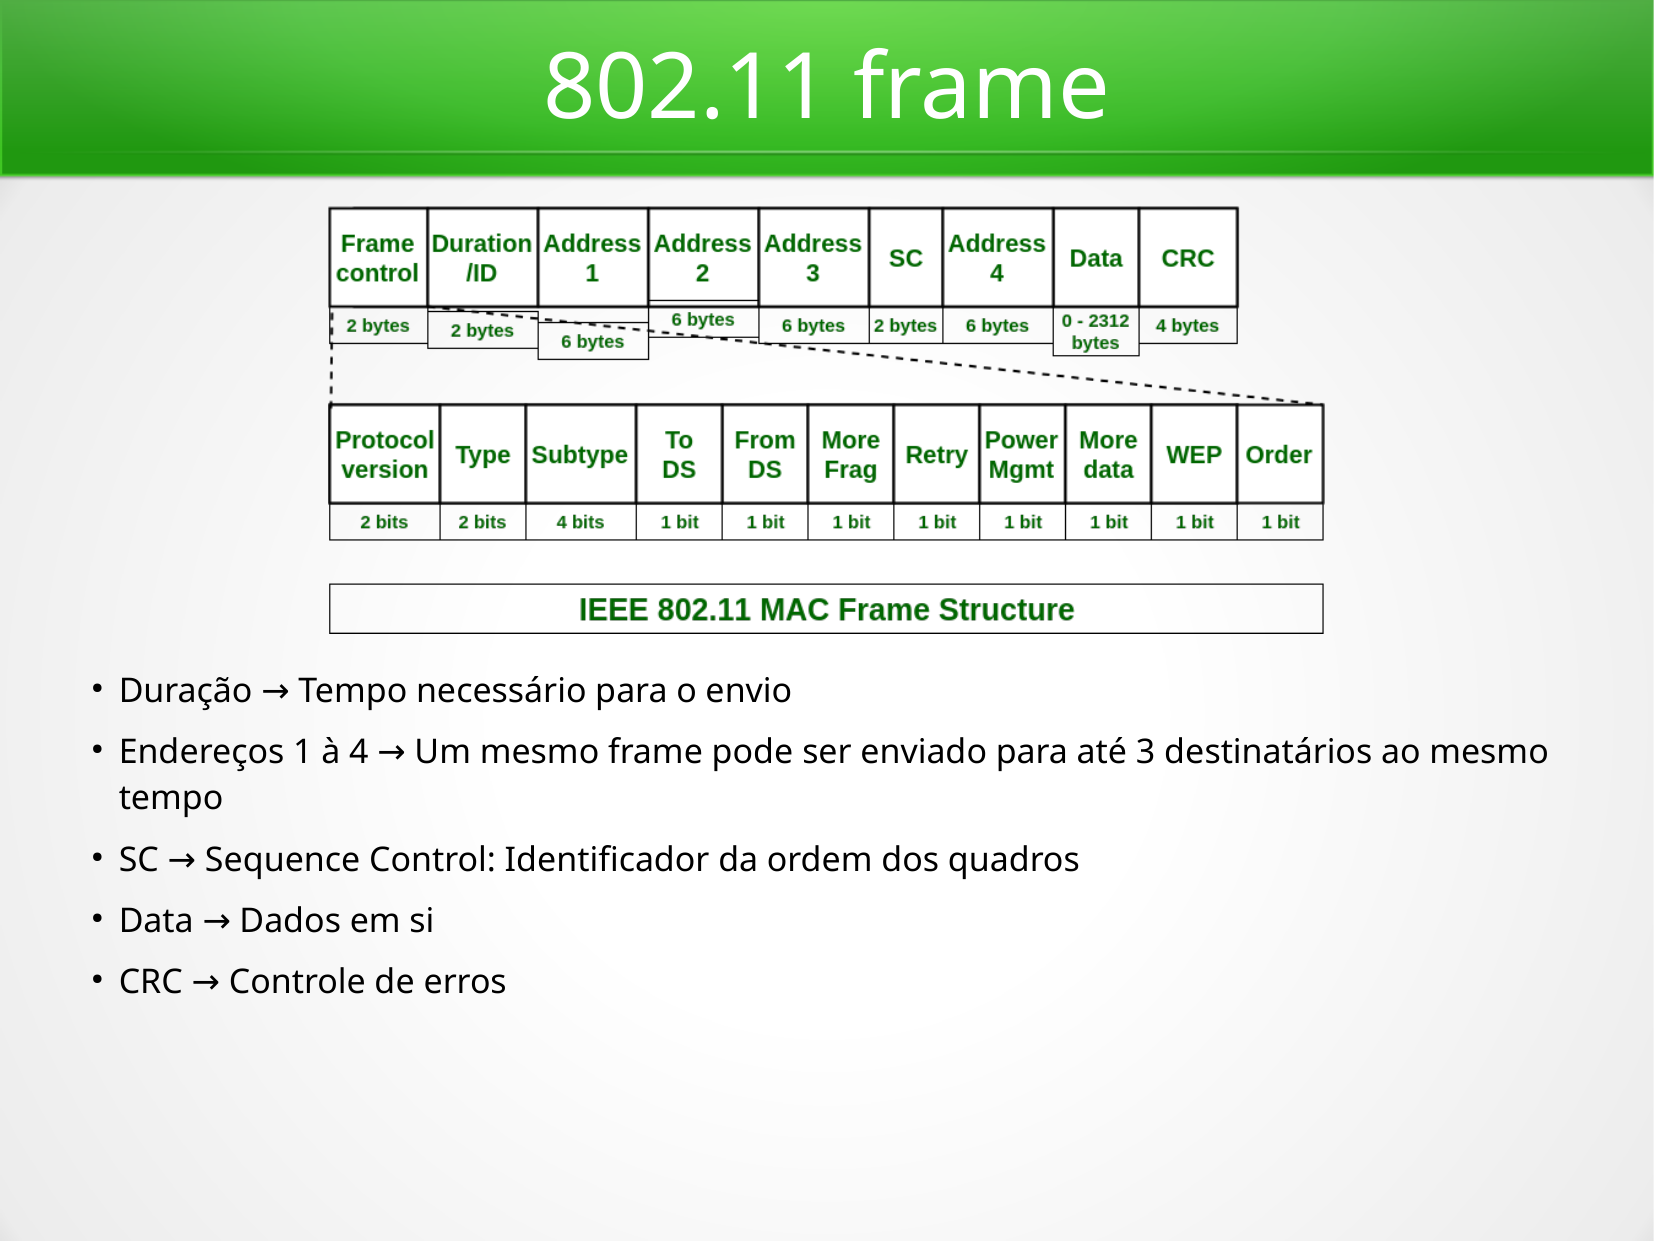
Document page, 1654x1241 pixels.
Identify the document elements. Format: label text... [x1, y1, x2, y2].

picture [0, 0, 1654, 1241]
list Duração → Tempo necessário para o envio Endereços 1 à 4 → Um mesmo frame pode ser enviado para até 3 destinatários ao mesmo tempo SC → Sequence Control: Identificador da ordem dos quadros Data → Dados em si CRC → Controle de erros [82, 665, 1571, 1009]
title 802.11 frame [82, 11, 1571, 154]
